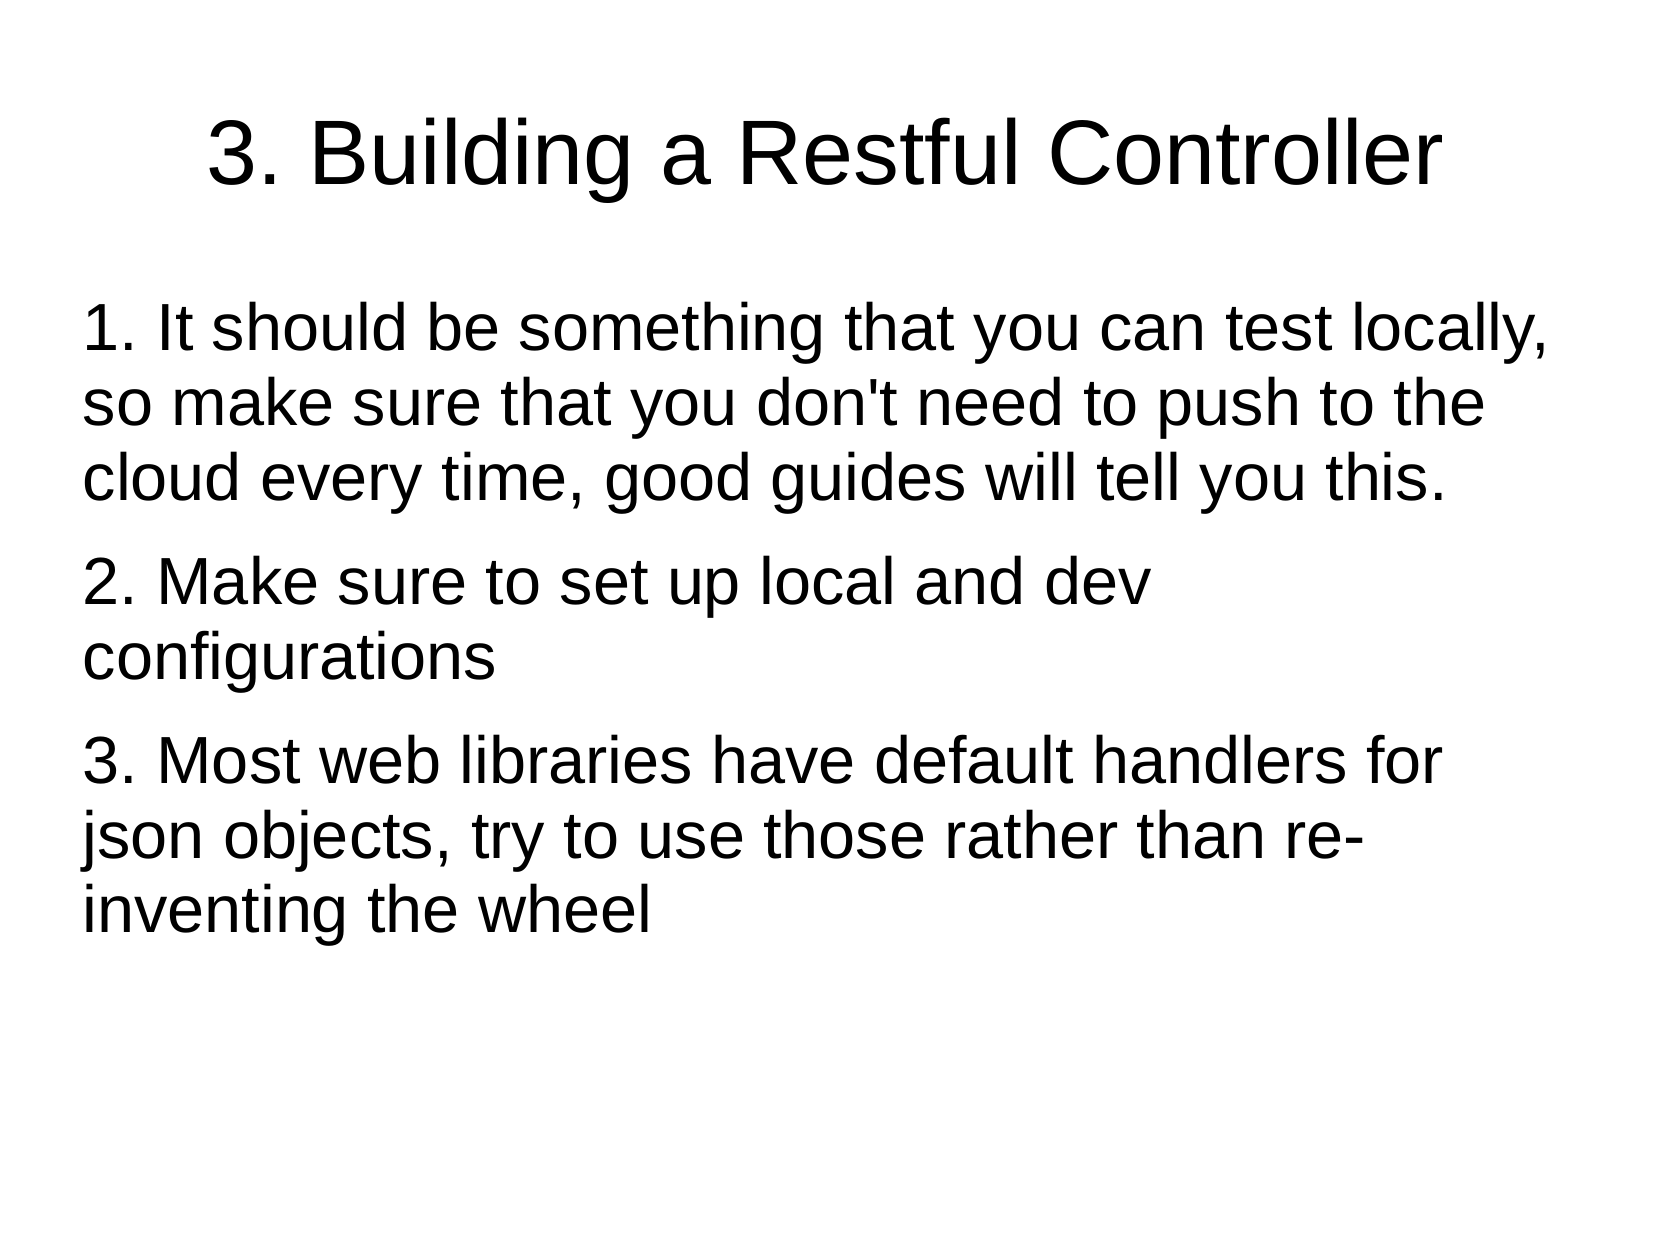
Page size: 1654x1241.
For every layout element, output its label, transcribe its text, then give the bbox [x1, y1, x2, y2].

title 3. Building a Restful Controller [82, 49, 1571, 257]
list 1. It should be something that you can test locally, so make sure that you don't need to push to the cloud every time, good guides will tell you this. 2. Make sure to set up local and dev configurations 3. Most web libraries have default handlers for json objects, try to use those rather than re-inventing the wheel [82, 290, 1571, 1010]
